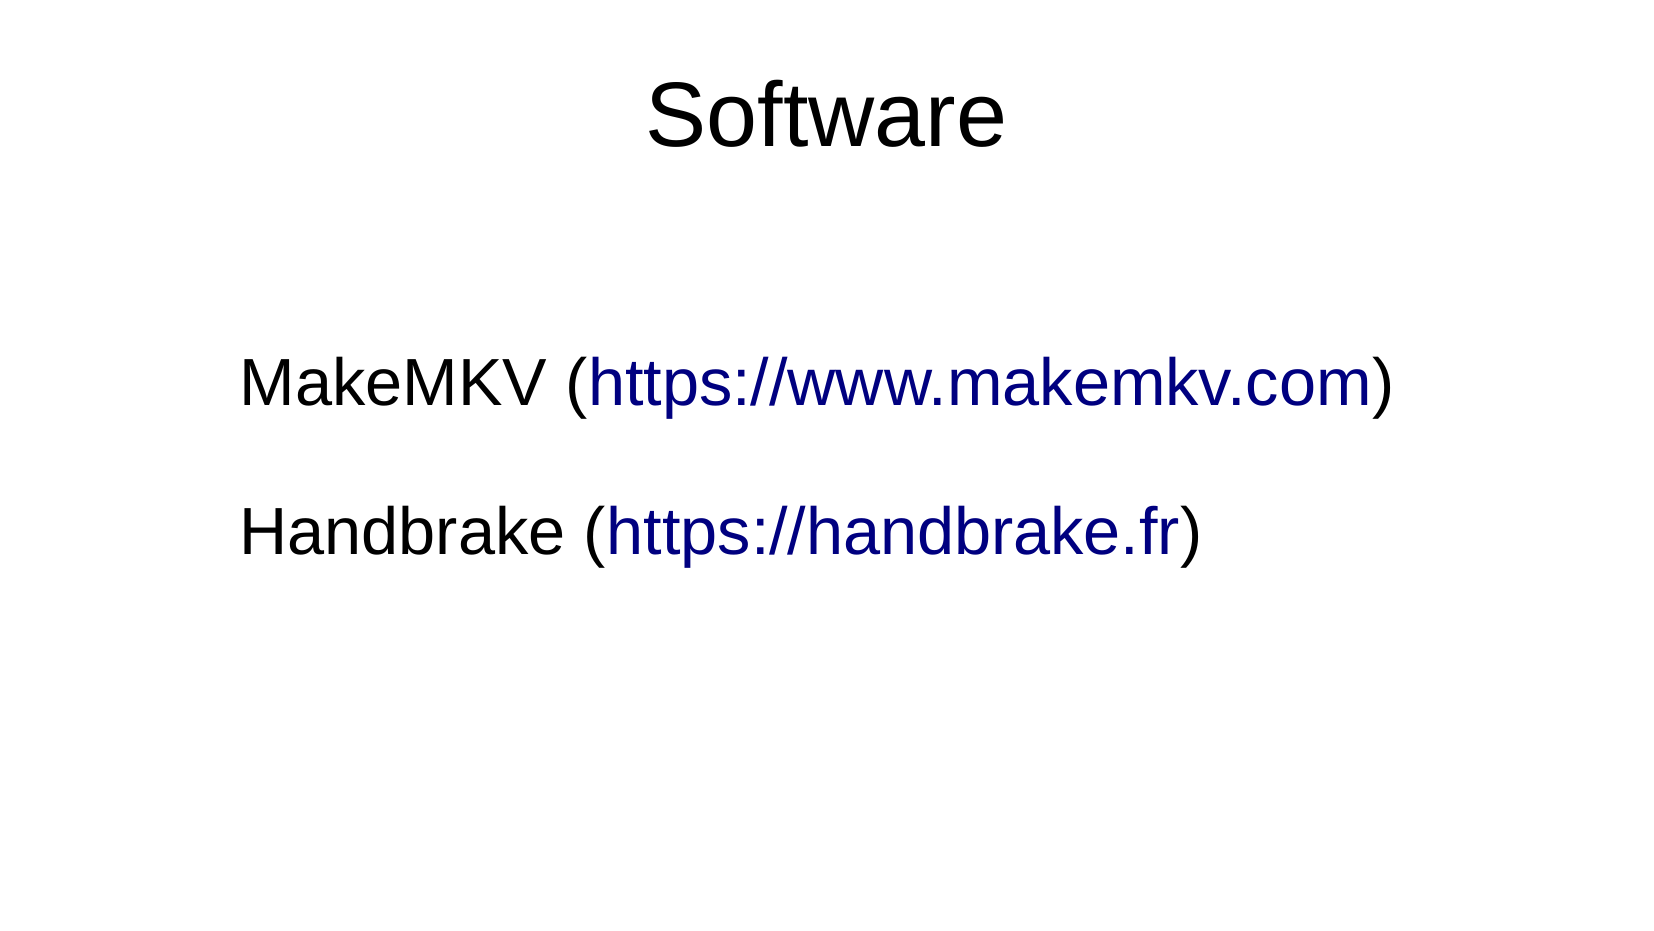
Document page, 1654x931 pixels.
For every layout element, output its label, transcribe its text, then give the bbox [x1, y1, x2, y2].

text_box MakeMKV (https://www.makemkv.com) Handbrake (https://handbrake.fr) [225, 337, 1426, 801]
title Software [82, 37, 1571, 193]
